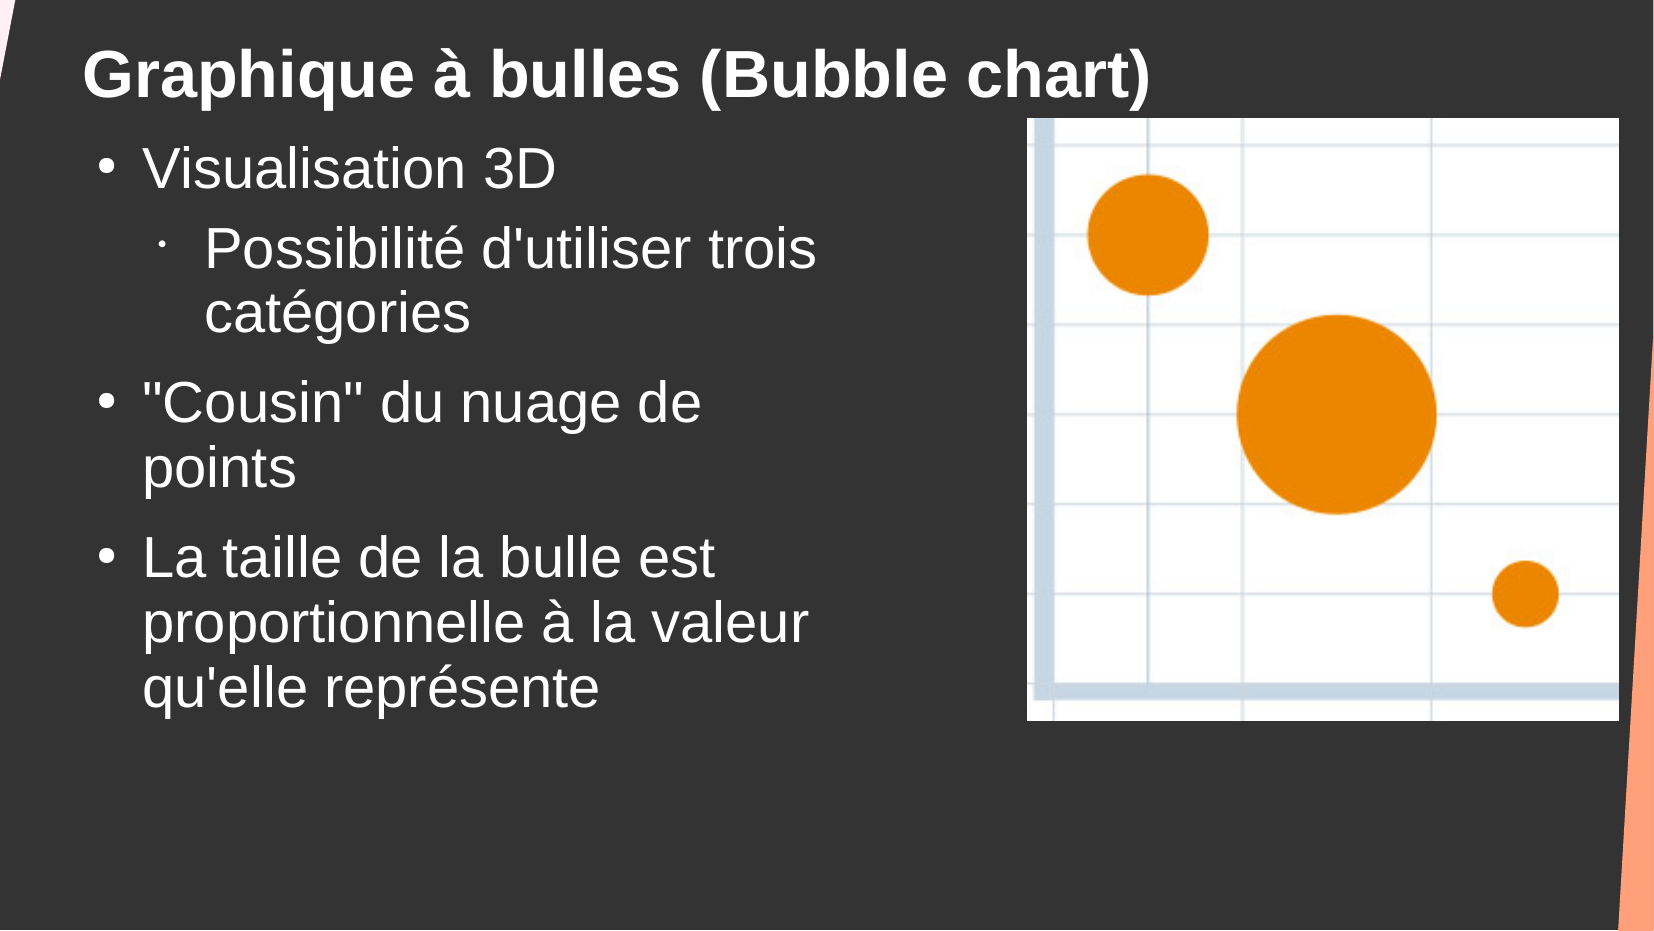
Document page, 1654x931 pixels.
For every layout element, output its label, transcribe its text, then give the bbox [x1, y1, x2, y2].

list Visualisation 3D Possibilité d'utiliser trois catégories "Cousin" du nuage de points La taille de la bulle est proportionnelle à la valeur qu'elle représente [80, 135, 863, 721]
text_box [0, 0, 16, 80]
picture [1027, 118, 1619, 721]
title Graphique à bulles (Bubble chart) [82, 37, 1571, 115]
text_box [1618, 321, 1654, 931]
